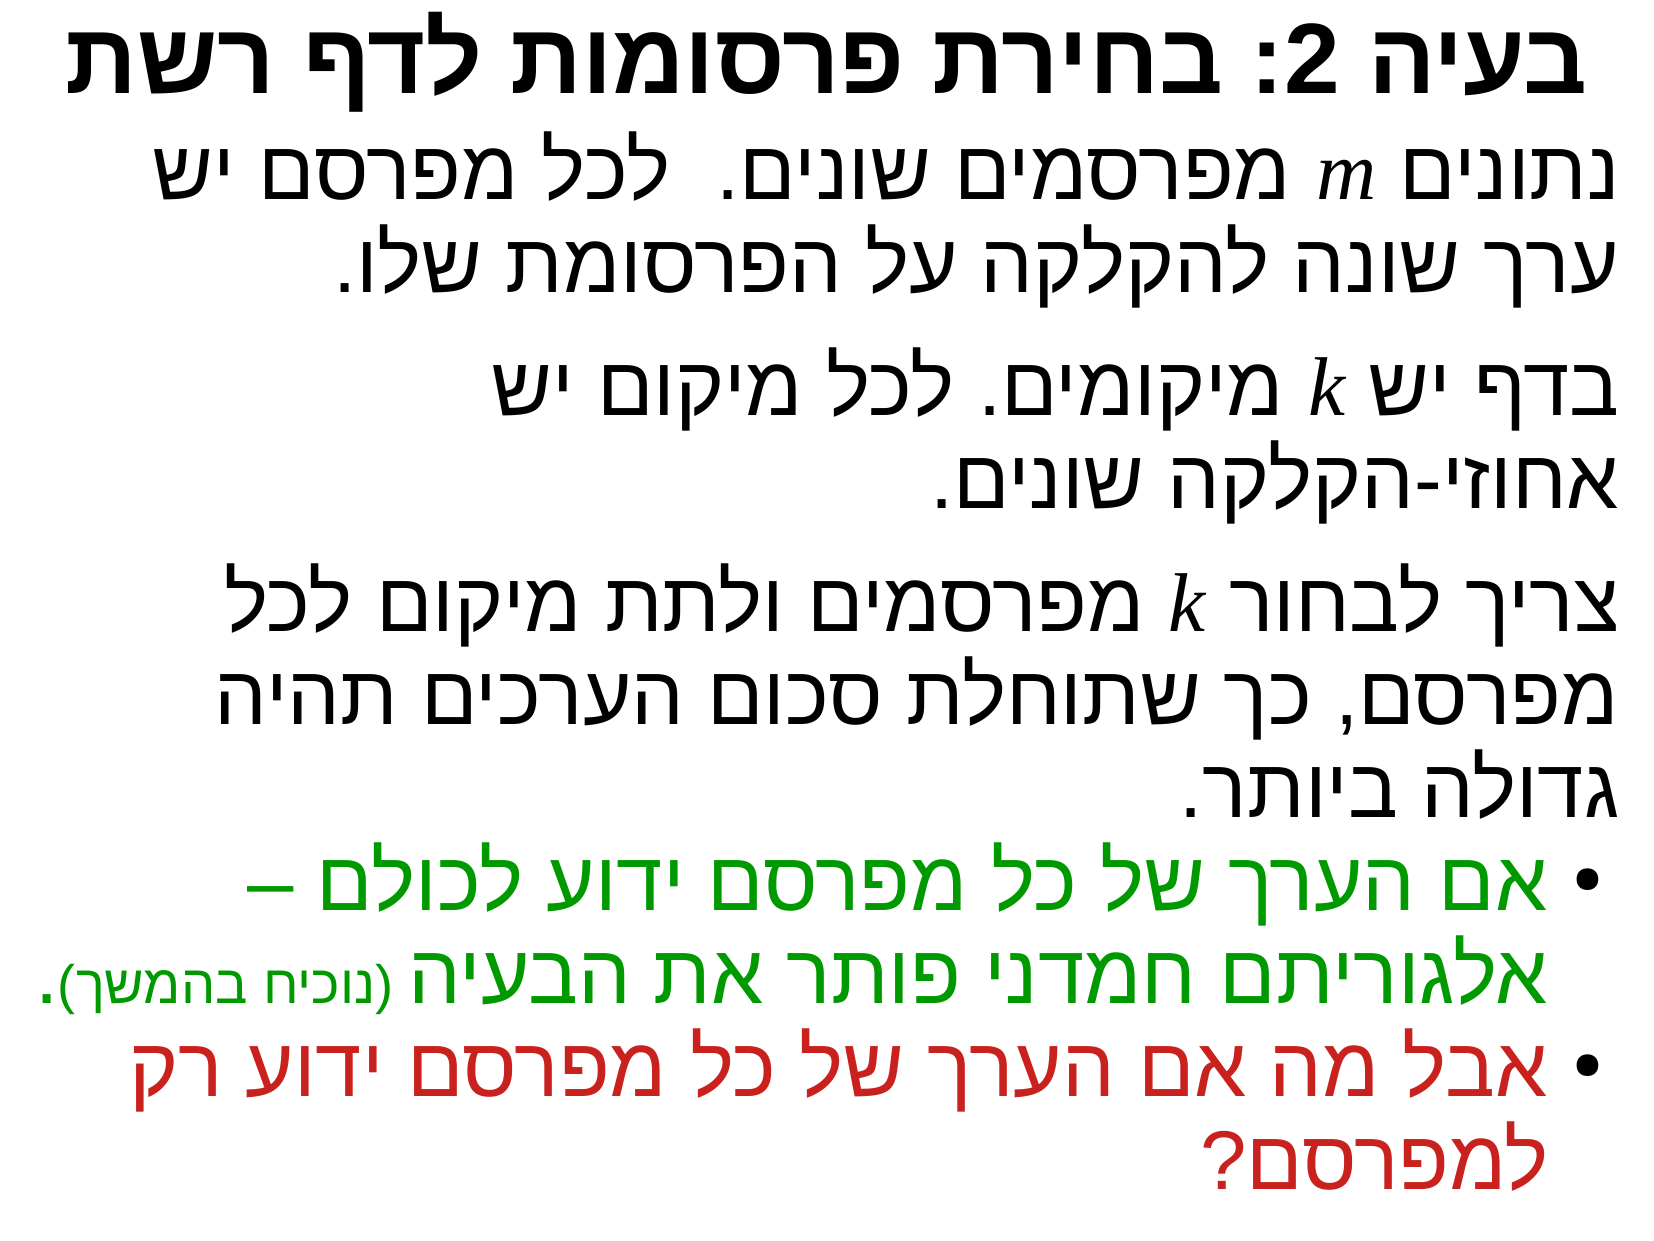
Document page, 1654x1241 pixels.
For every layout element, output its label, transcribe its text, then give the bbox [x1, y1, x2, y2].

list נתונים m מפרסמים שונים. לכל מפרסם יש ערך שונה להקלקה על הפרסומת שלו. בדף יש k מיקומים. לכל מיקום יש אחוזי-הקלקה שונים. צריך לבחור k מפרסמים ולתת מיקום לכל מפרסם, כך שתוחלת סכום הערכים תהיה גדולה ביותר. אם הערך של כל מפרסם ידוע לכולם – אלגוריתם חמדני פותר את הבעיה (נוכיח בהמשך). אבל מה אם הערך של כל מפרסם ידוע רק למפרסם? [28, 124, 1621, 984]
title בעיה 2: בחירת פרסומות לדף רשת [0, 0, 1654, 166]
